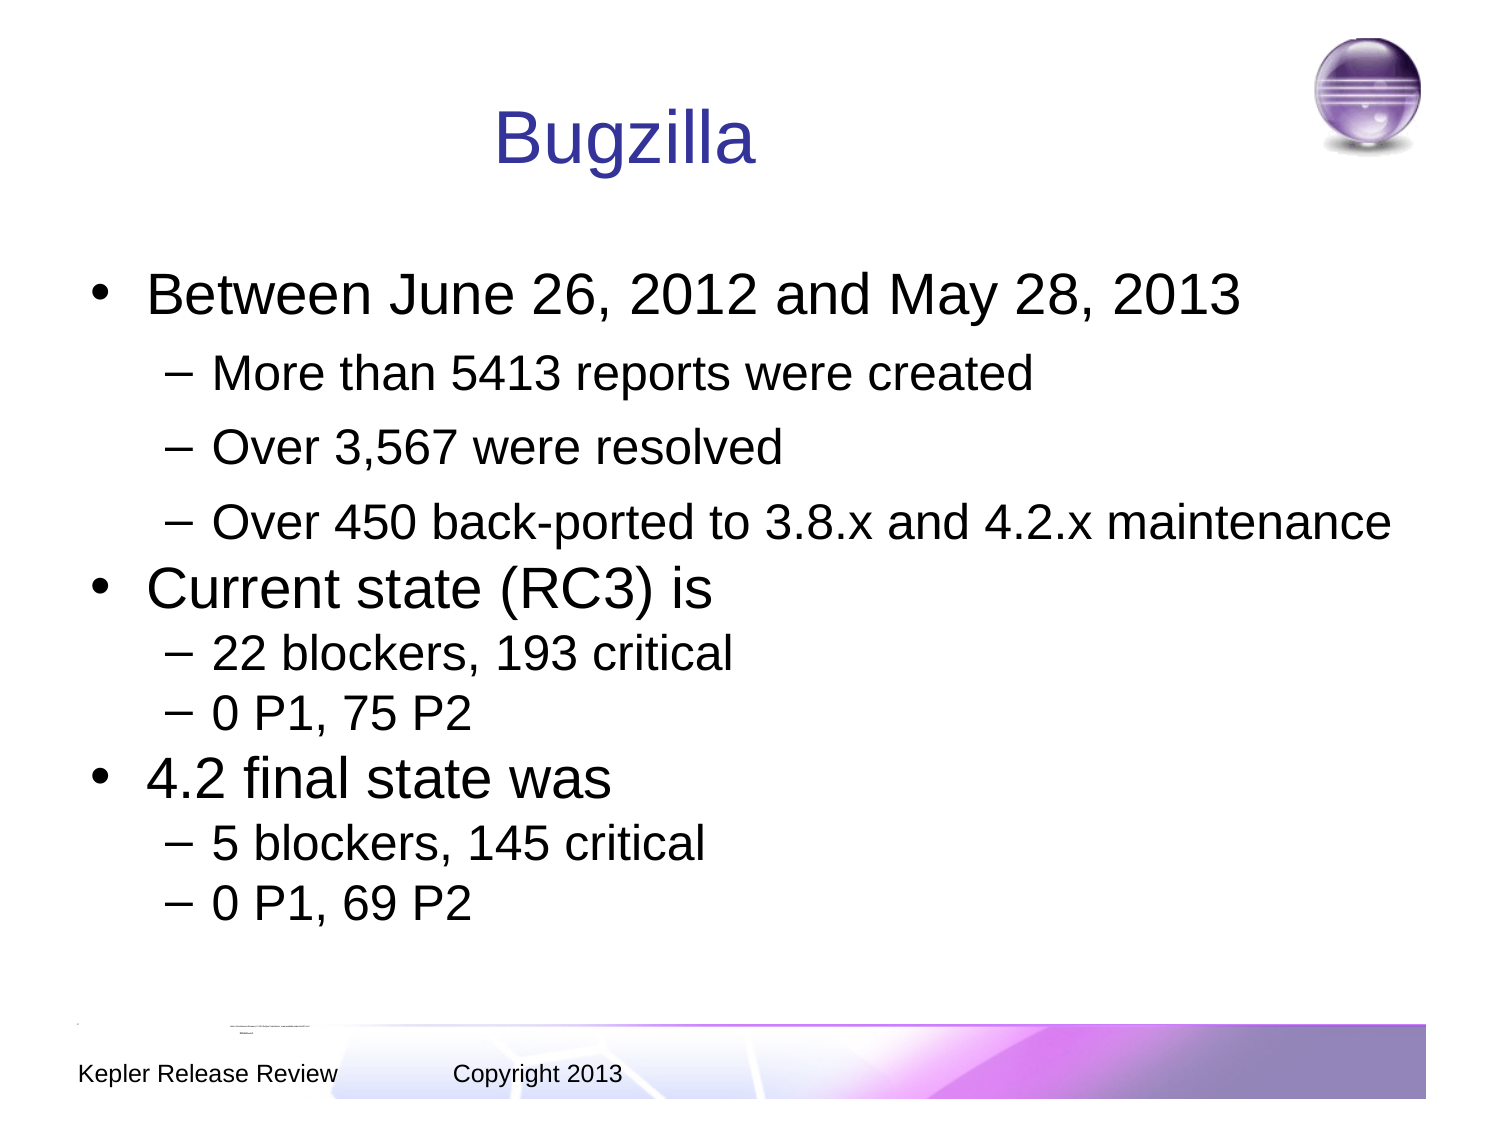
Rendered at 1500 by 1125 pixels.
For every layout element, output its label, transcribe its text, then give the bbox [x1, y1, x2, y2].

picture [1307, 37, 1426, 157]
picture [225, 1024, 1426, 1099]
title Bugzilla [74, 45, 1176, 233]
list Between June 26, 2012 and May 28, 2013 More than 5413 reports were created Over 3,567 were resolved Over 450 back-ported to 3.8.x and 4.2.x maintenance Current state (RC3) is 22 blockers, 193 critical 0 P1, 75 P2 4.2 final state was 5 blockers, 145 critical 0 P1, 69 P2 [75, 262, 1426, 1006]
